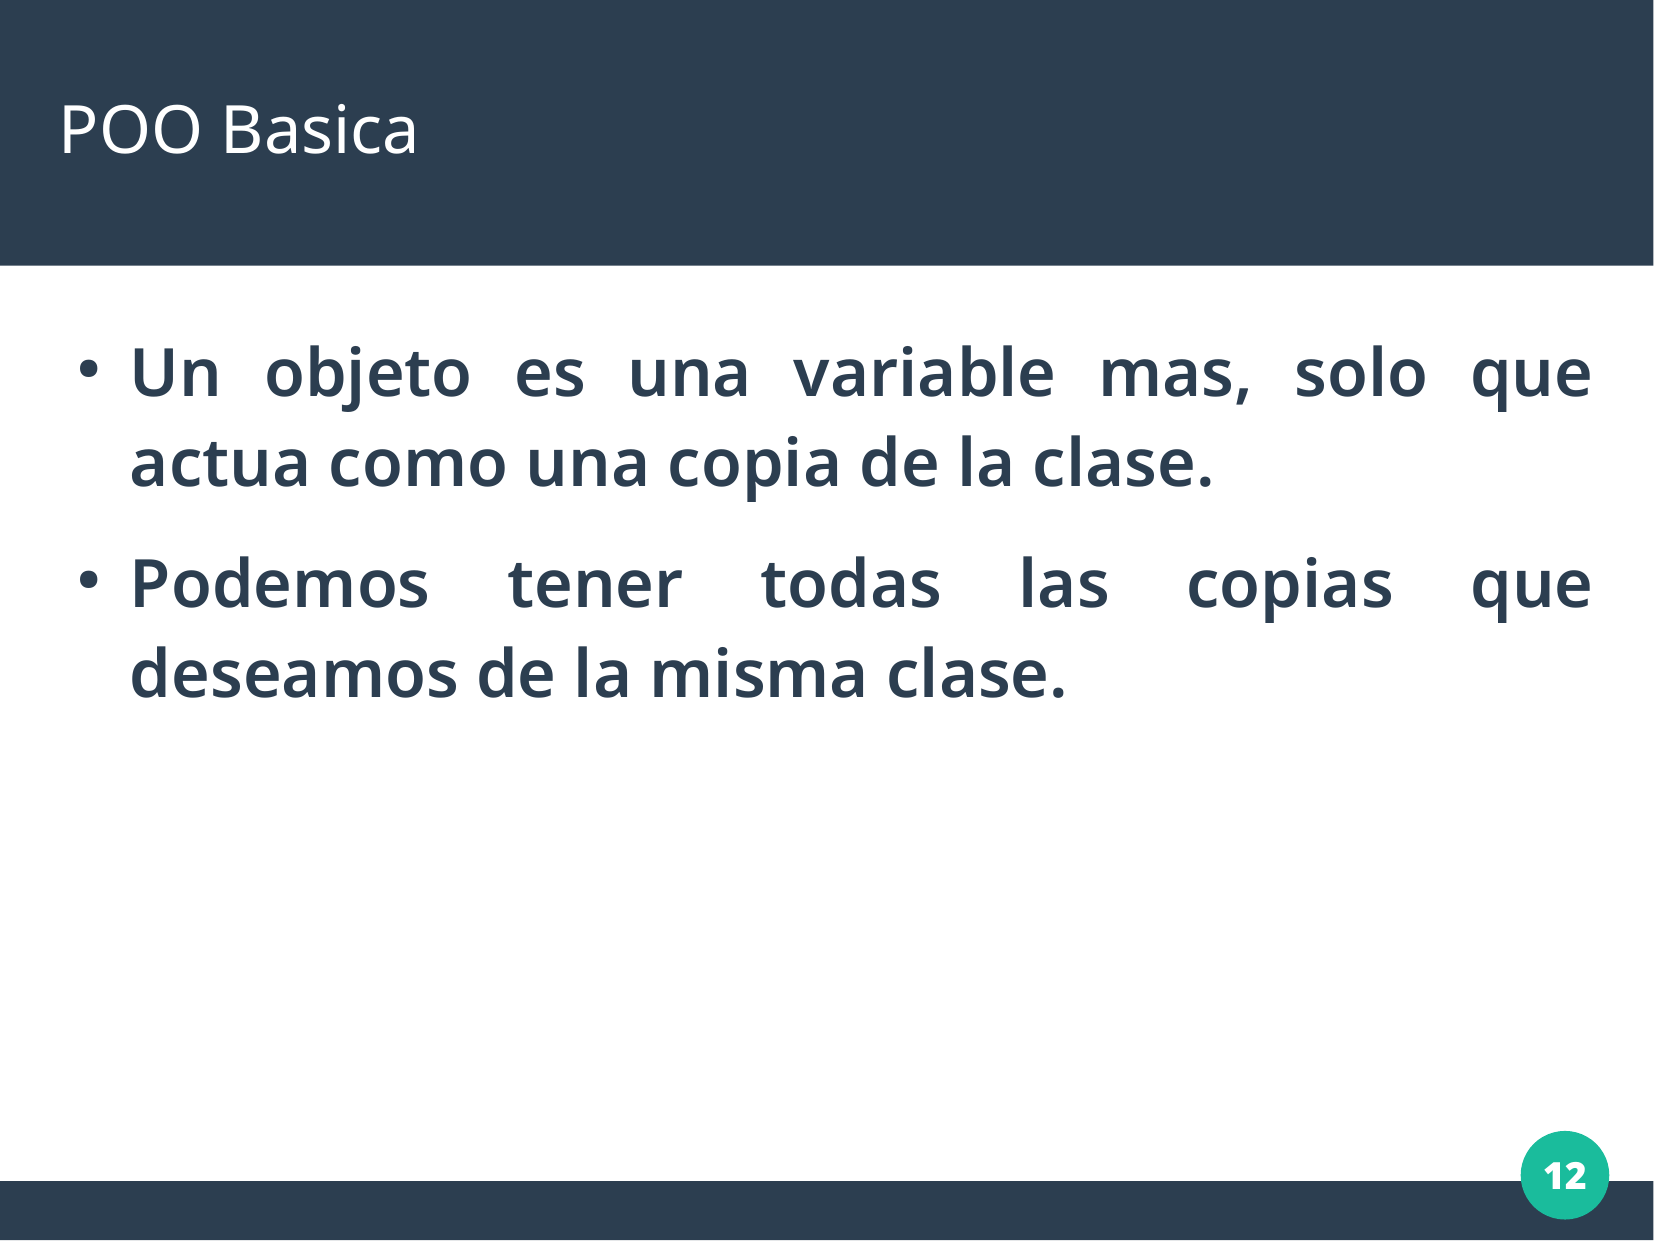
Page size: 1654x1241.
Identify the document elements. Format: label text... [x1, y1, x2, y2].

list Un objeto es una variable mas, solo que actua como una copia de la clase. Podemos tener todas las copias que deseamos de la misma clase. [59, 324, 1595, 1152]
title POO Basica [59, 49, 1595, 207]
